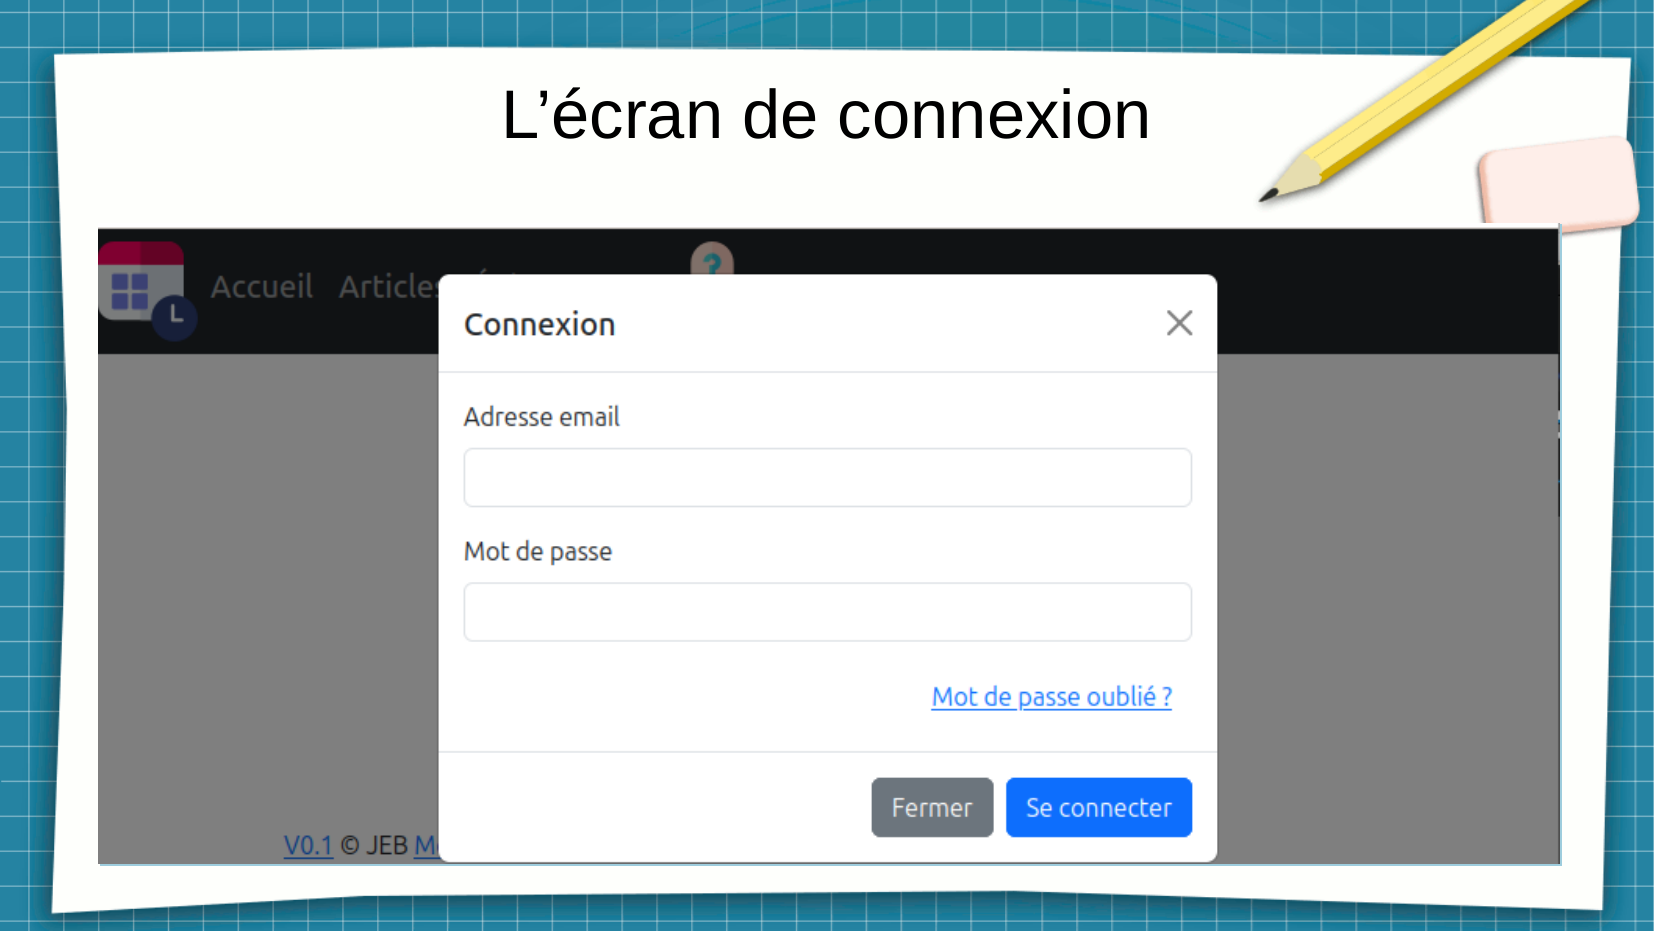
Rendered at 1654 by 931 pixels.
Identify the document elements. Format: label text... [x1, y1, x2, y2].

picture [0, 0, 1654, 931]
title L’écran de connexion [82, 37, 1571, 193]
